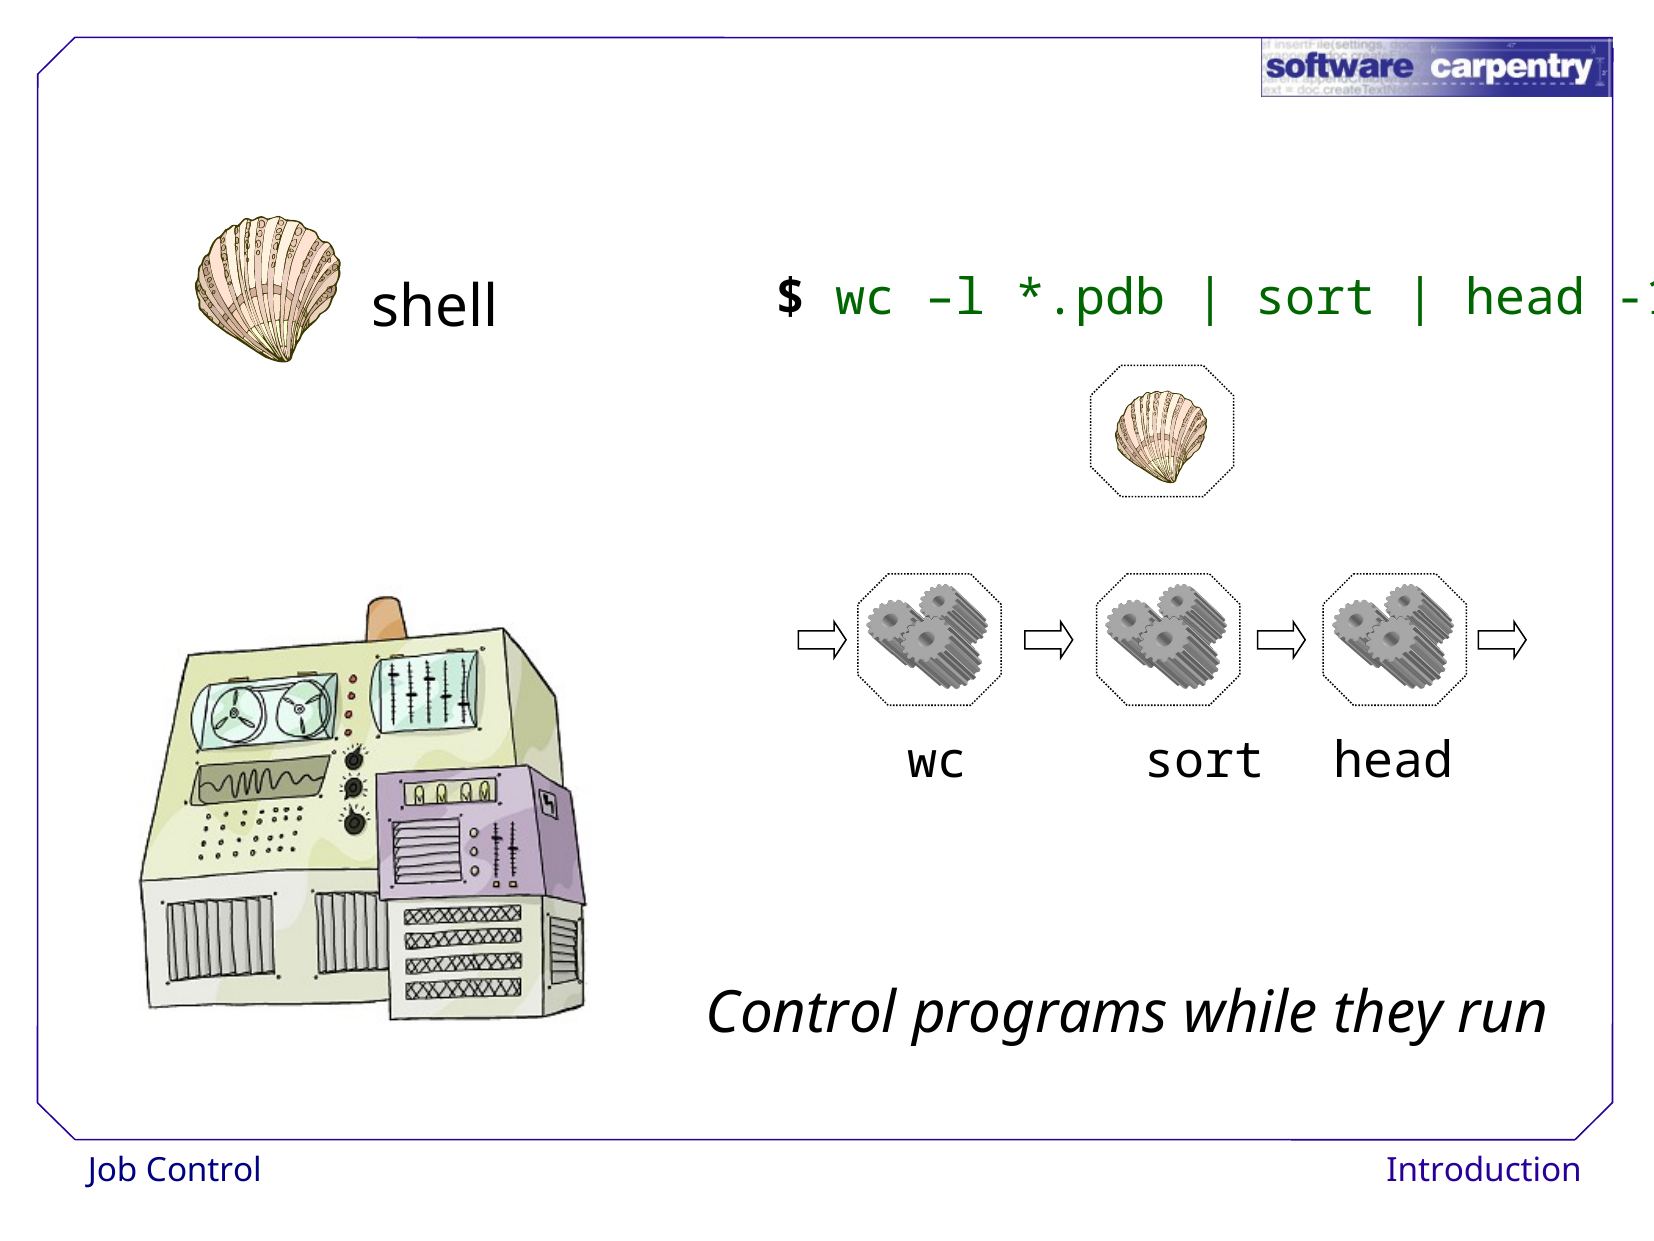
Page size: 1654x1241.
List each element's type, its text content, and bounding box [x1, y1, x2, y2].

text_box shell [343, 225, 588, 347]
text_box head [1299, 705, 1489, 800]
text_box [1334, 585, 1453, 688]
text_box Control programs while they run [616, 932, 1639, 1053]
text_box wc [893, 705, 974, 800]
text_box sort [1129, 705, 1210, 800]
picture [1114, 389, 1209, 486]
text_box [1107, 585, 1226, 688]
picture [89, 548, 647, 1055]
text_box [868, 585, 987, 688]
picture [193, 213, 343, 367]
text_box $ wc –l *.pdb | sort | head -1 [760, 241, 1564, 337]
picture [1261, 39, 1613, 97]
